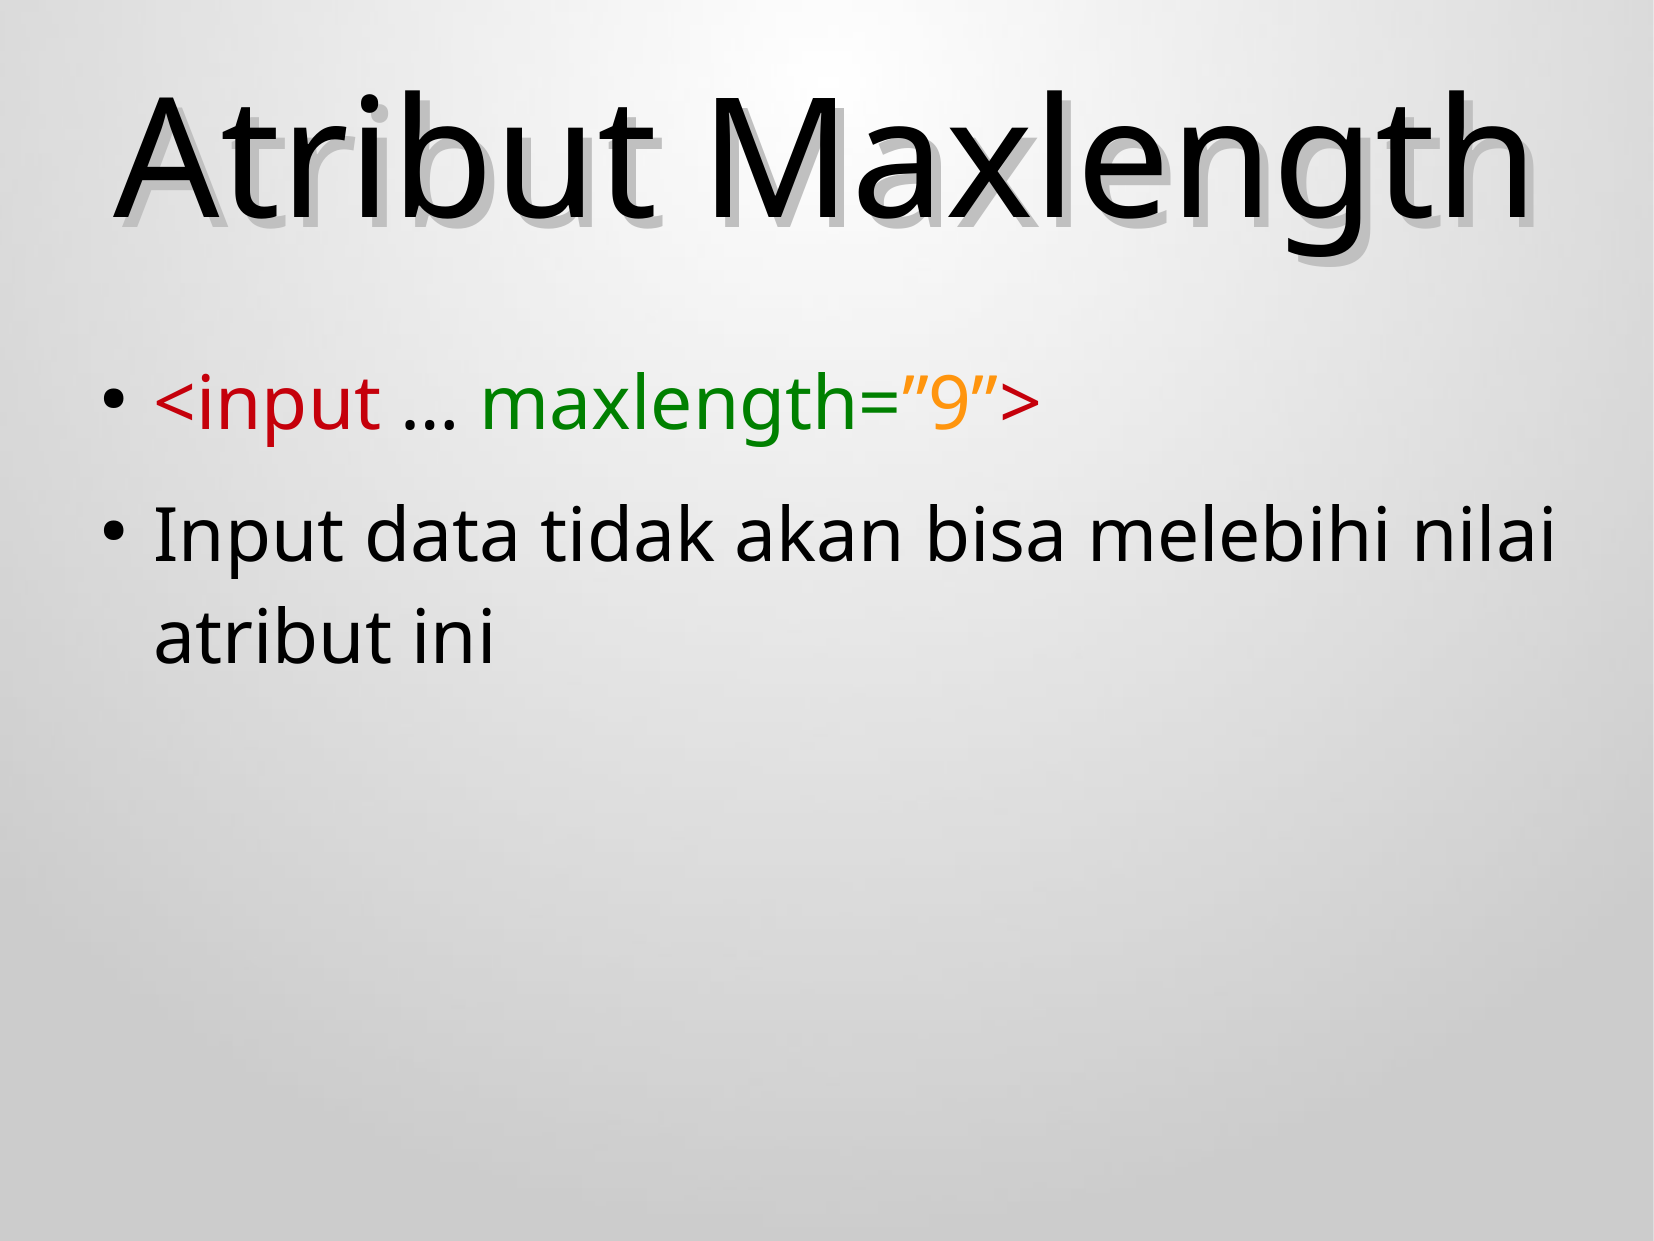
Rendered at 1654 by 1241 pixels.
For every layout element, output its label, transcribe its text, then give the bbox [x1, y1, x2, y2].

list <input … maxlength=”9”> Input data tidak akan bisa melebihi nilai atribut ini [82, 349, 1571, 1168]
title Atribut Maxlength [82, 49, 1571, 257]
picture [0, 0, 1654, 1241]
